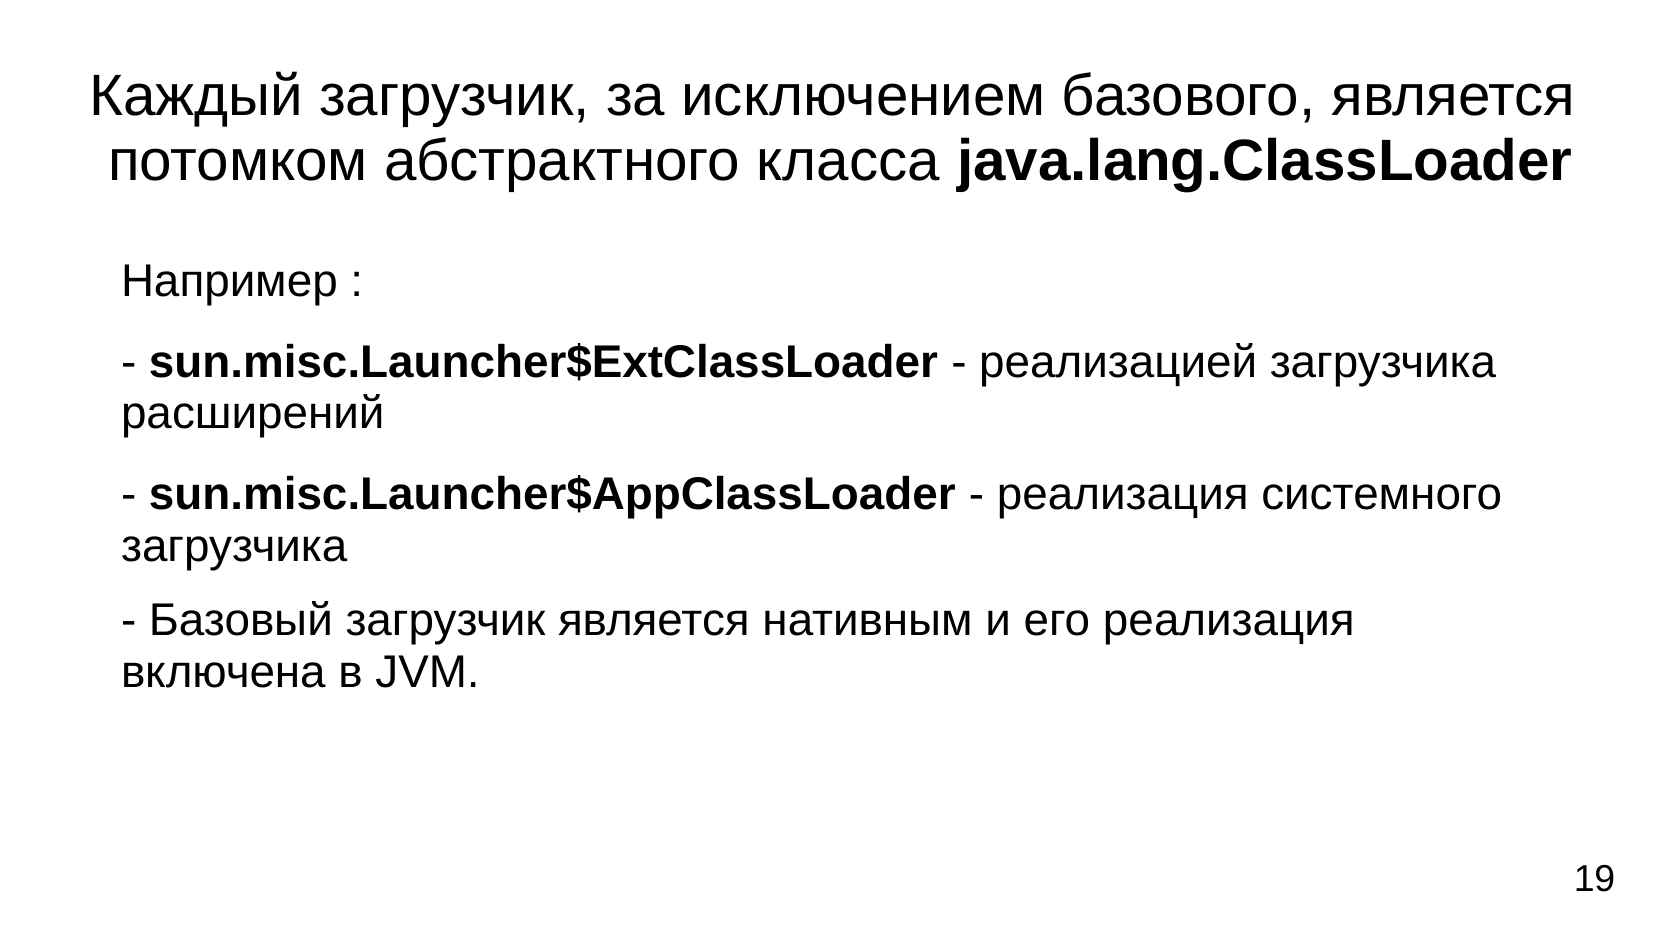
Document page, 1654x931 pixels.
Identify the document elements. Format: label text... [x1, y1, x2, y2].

text_box Каждый загрузчик, за исключением базового, является потомком абстрактного класса java.lang.ClassLoader [70, 55, 1595, 266]
text_box Например : - sun.misc.Launcher$ExtClassLoader - реализацией загрузчика расширений - sun.misc.Launcher$AppClassLoader - реализация системного загрузчика - Базовый загрузчик является нативным и его реализация включена в JVM. [106, 248, 1548, 810]
text_box 19 [1559, 850, 1642, 908]
